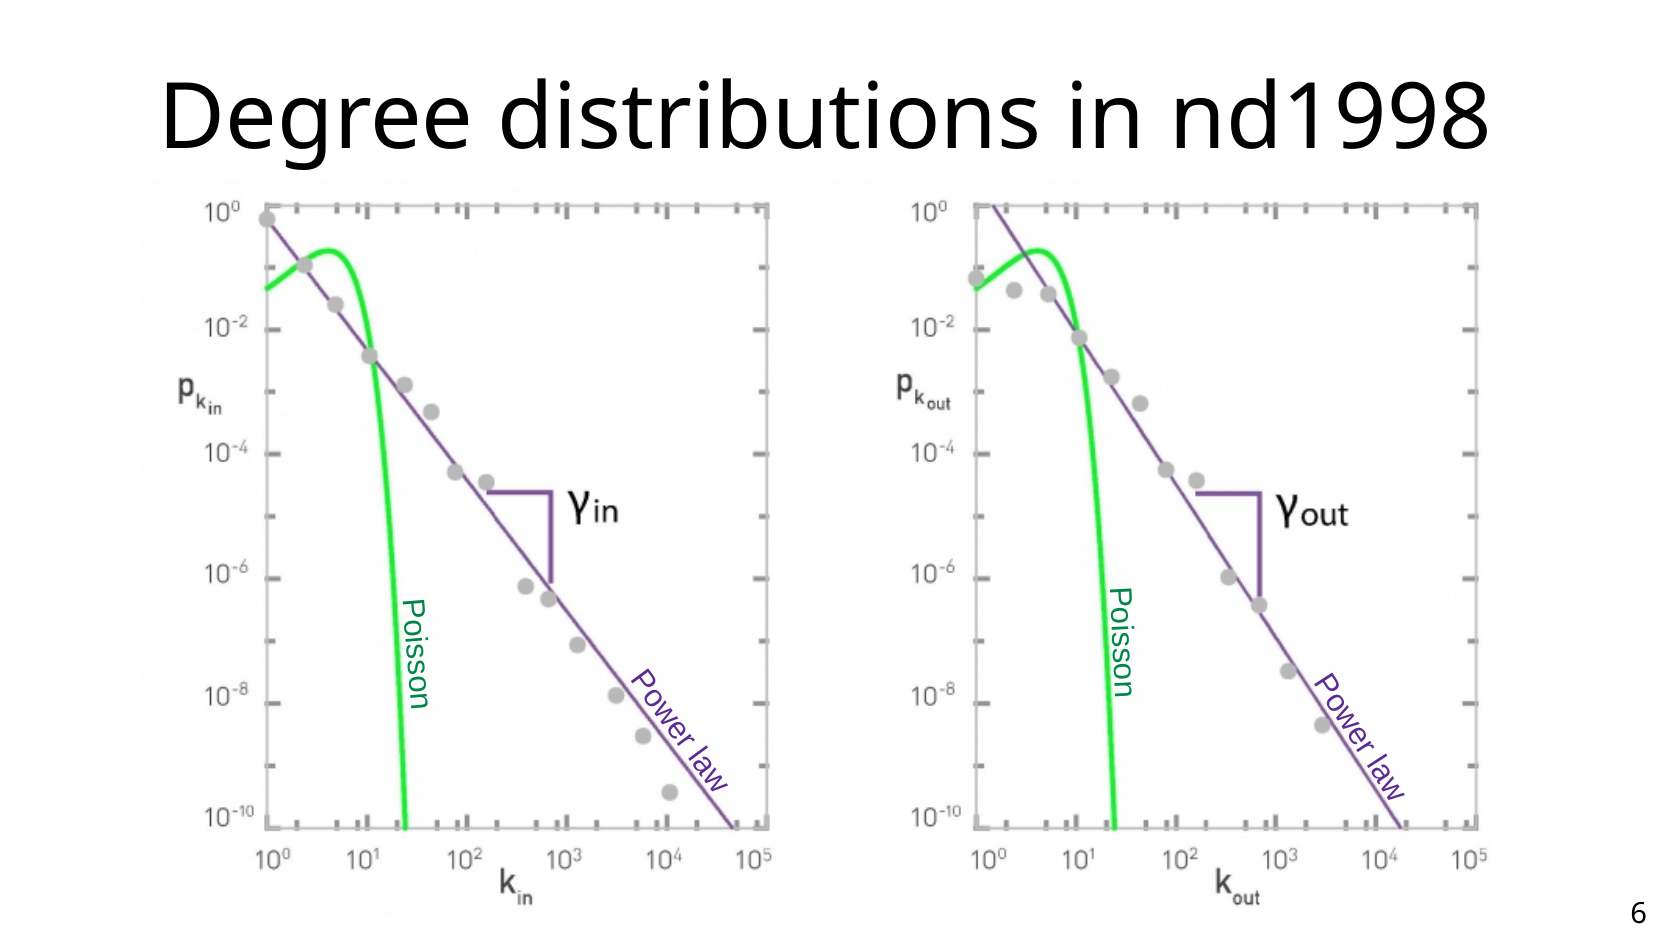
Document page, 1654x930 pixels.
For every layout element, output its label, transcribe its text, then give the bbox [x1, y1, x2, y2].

text_box Power law [1263, 651, 1442, 863]
title Degree distributions in nd1998 [82, 1, 1571, 225]
text_box Poisson [351, 582, 450, 754]
text_box Poisson [1059, 571, 1153, 741]
picture [138, 180, 1546, 916]
text_box Power law [580, 646, 766, 856]
